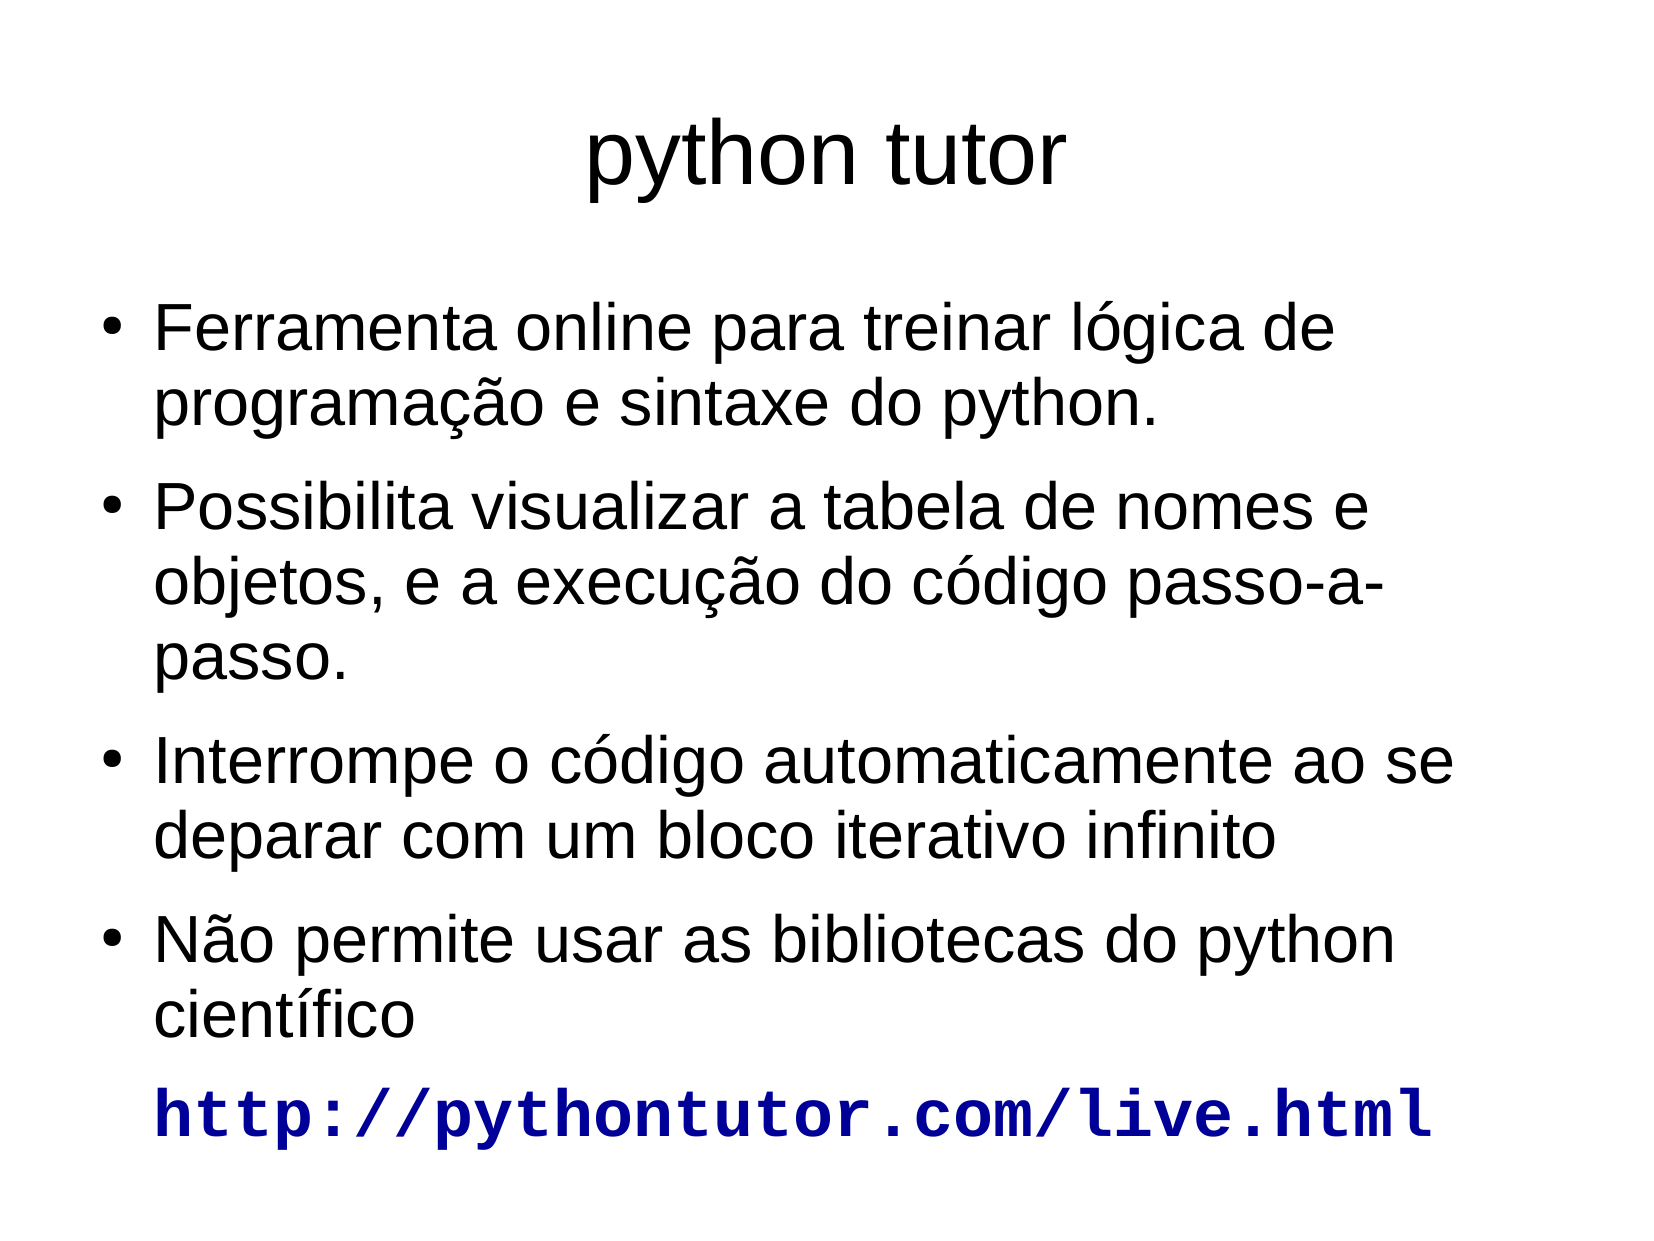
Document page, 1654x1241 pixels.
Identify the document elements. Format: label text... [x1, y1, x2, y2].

list Ferramenta online para treinar lógica de programação e sintaxe do python. Possibilita visualizar a tabela de nomes e objetos, e a execução do código passo-a-passo. Interrompe o código automaticamente ao se deparar com um bloco iterativo infinito Não permite usar as bibliotecas do python científico http://pythontutor.com/live.html [82, 290, 1571, 1182]
title python tutor [82, 49, 1571, 257]
